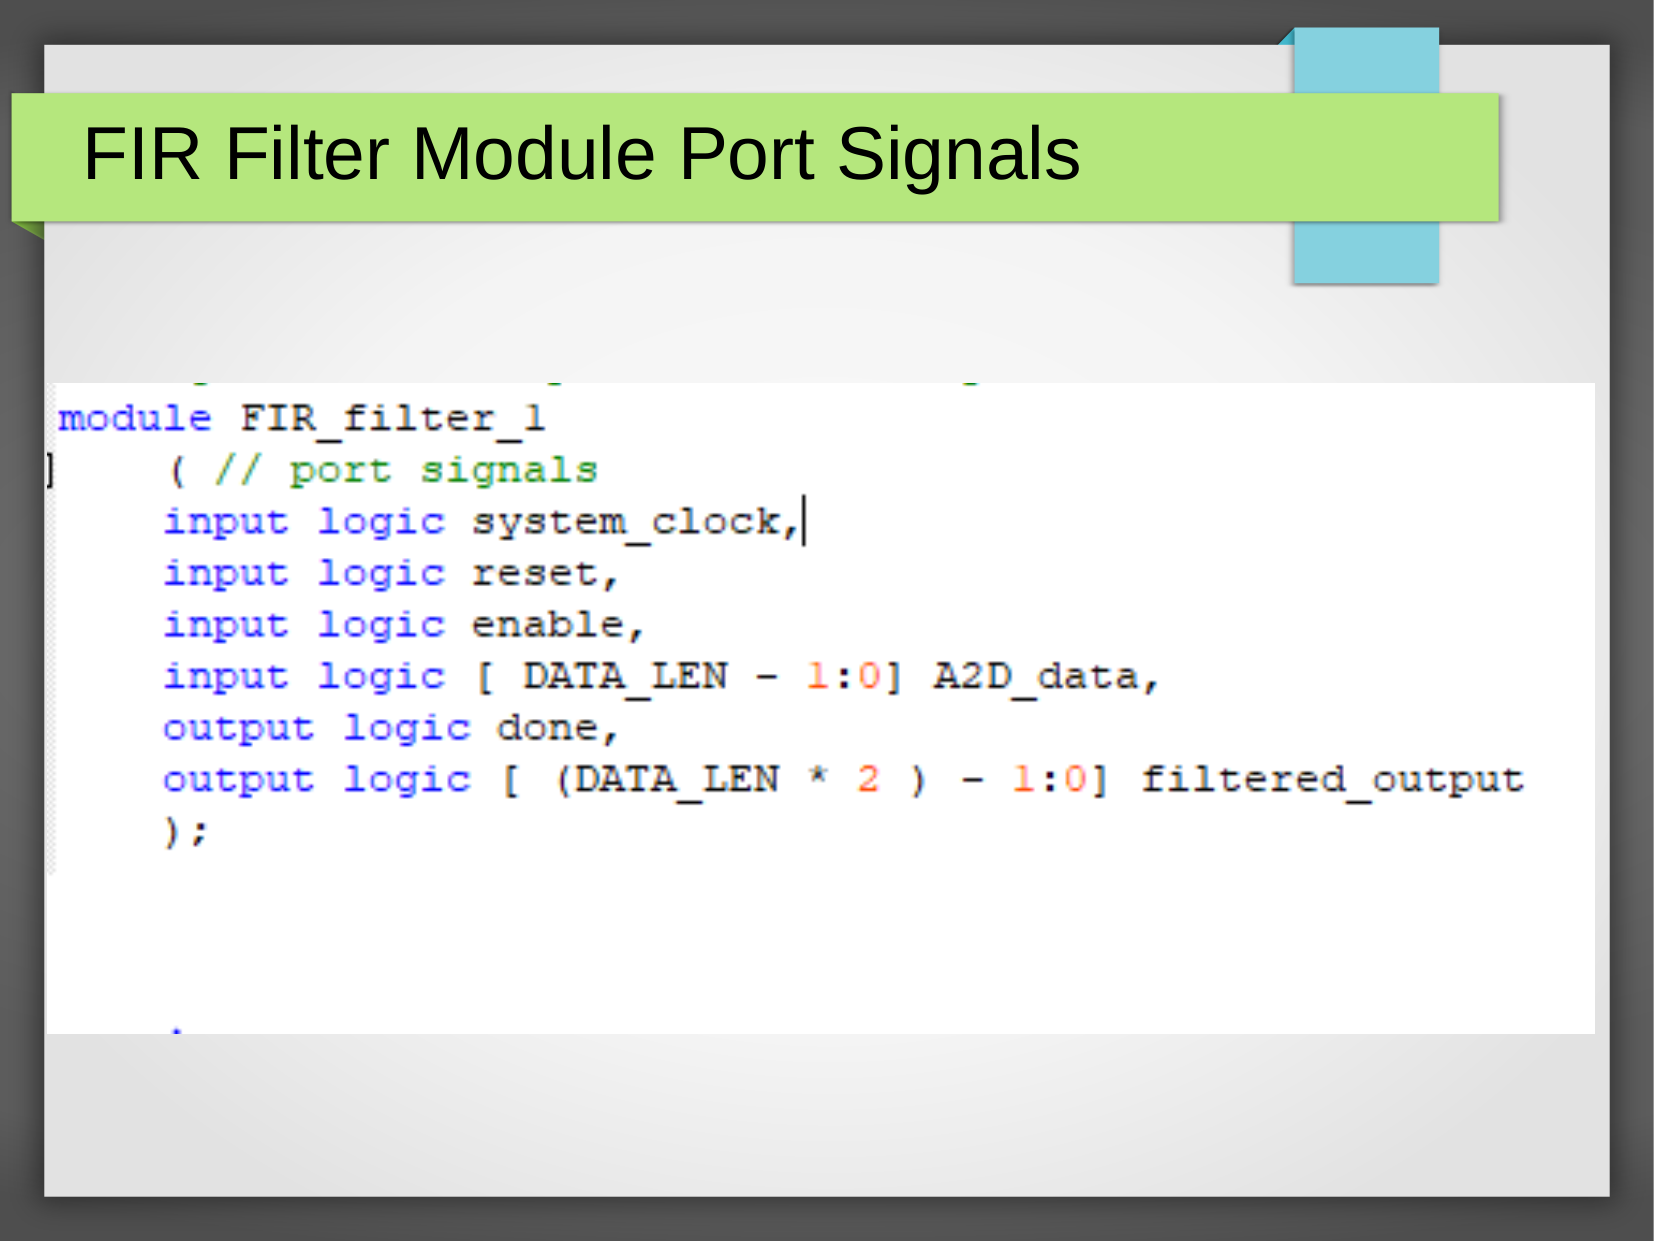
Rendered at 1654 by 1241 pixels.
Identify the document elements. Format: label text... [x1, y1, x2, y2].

title FIR Filter Module Port Signals [82, 94, 1264, 213]
picture [0, 0, 1654, 1241]
